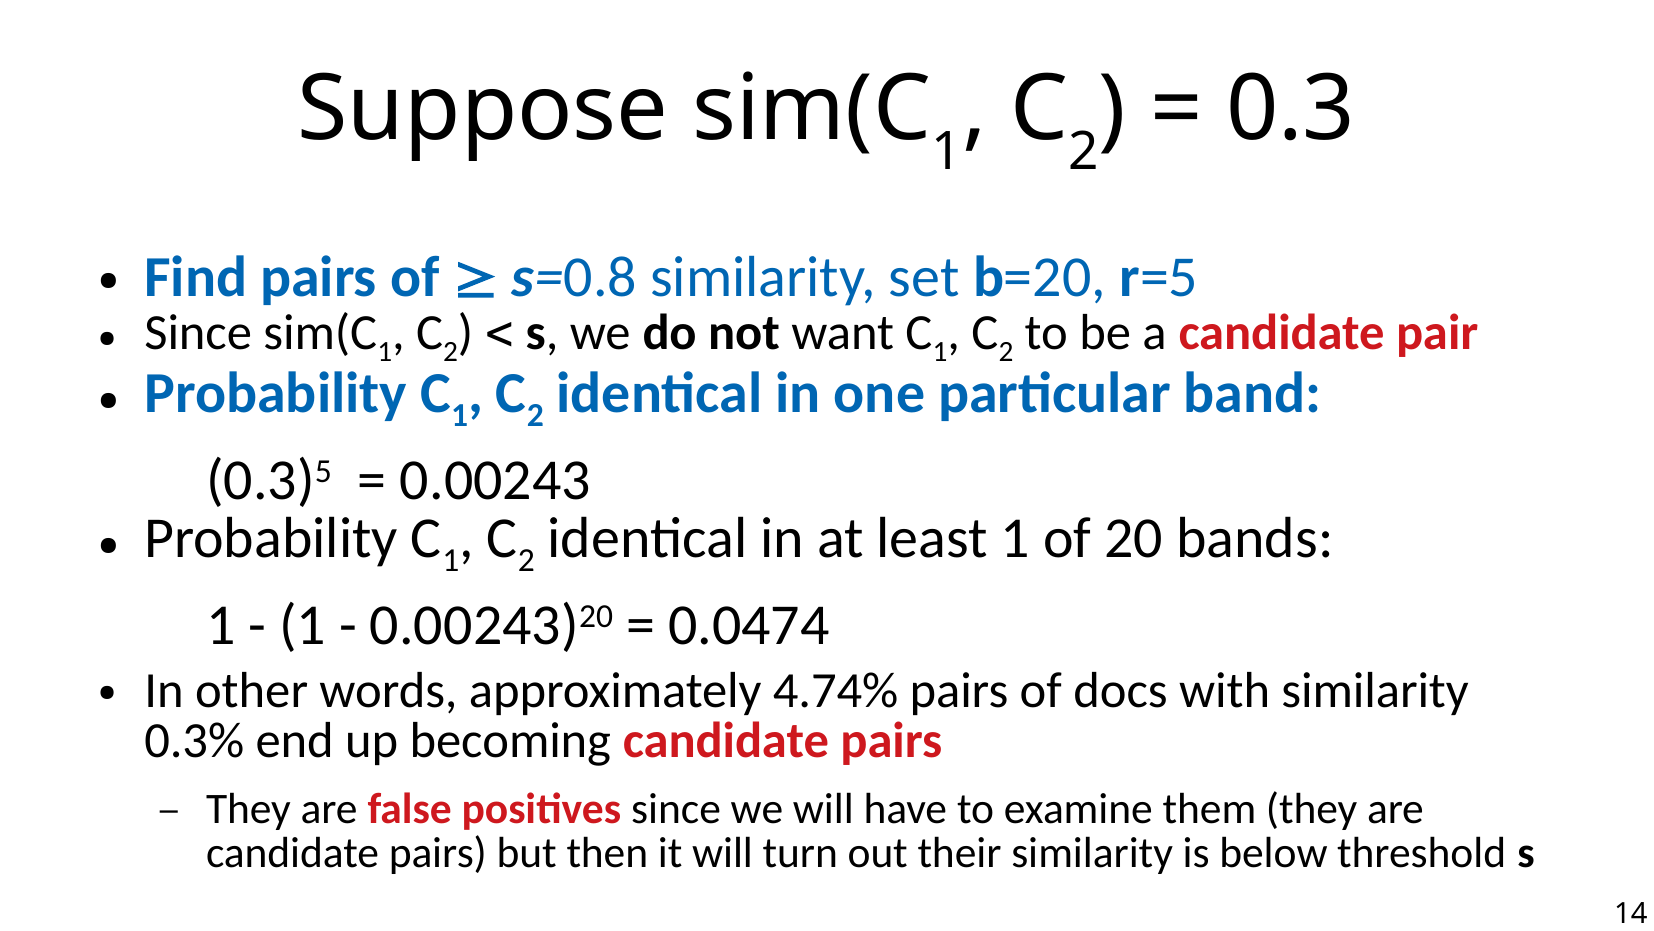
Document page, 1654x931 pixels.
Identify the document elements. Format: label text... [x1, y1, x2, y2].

list Find pairs of  s=0.8 similarity, set b=20, r=5 Since sim(C1, C2) < s, we do not want C1, C2 to be a candidate pair Probability C1, C2 identical in one particular band: (0.3)5 = 0.00243 Probability C1, C2 identical in at least 1 of 20 bands: 1 - (1 - 0.00243)20 = 0.0474 In other words, approximately 4.74% pairs of docs with similarity 0.3% end up becoming candidate pairs They are false positives since we will have to examine them (they are candidate pairs) but then it will turn out their similarity is below threshold s [82, 253, 1571, 888]
title Suppose sim(C1, C2) = 0.3 [82, 1, 1571, 226]
